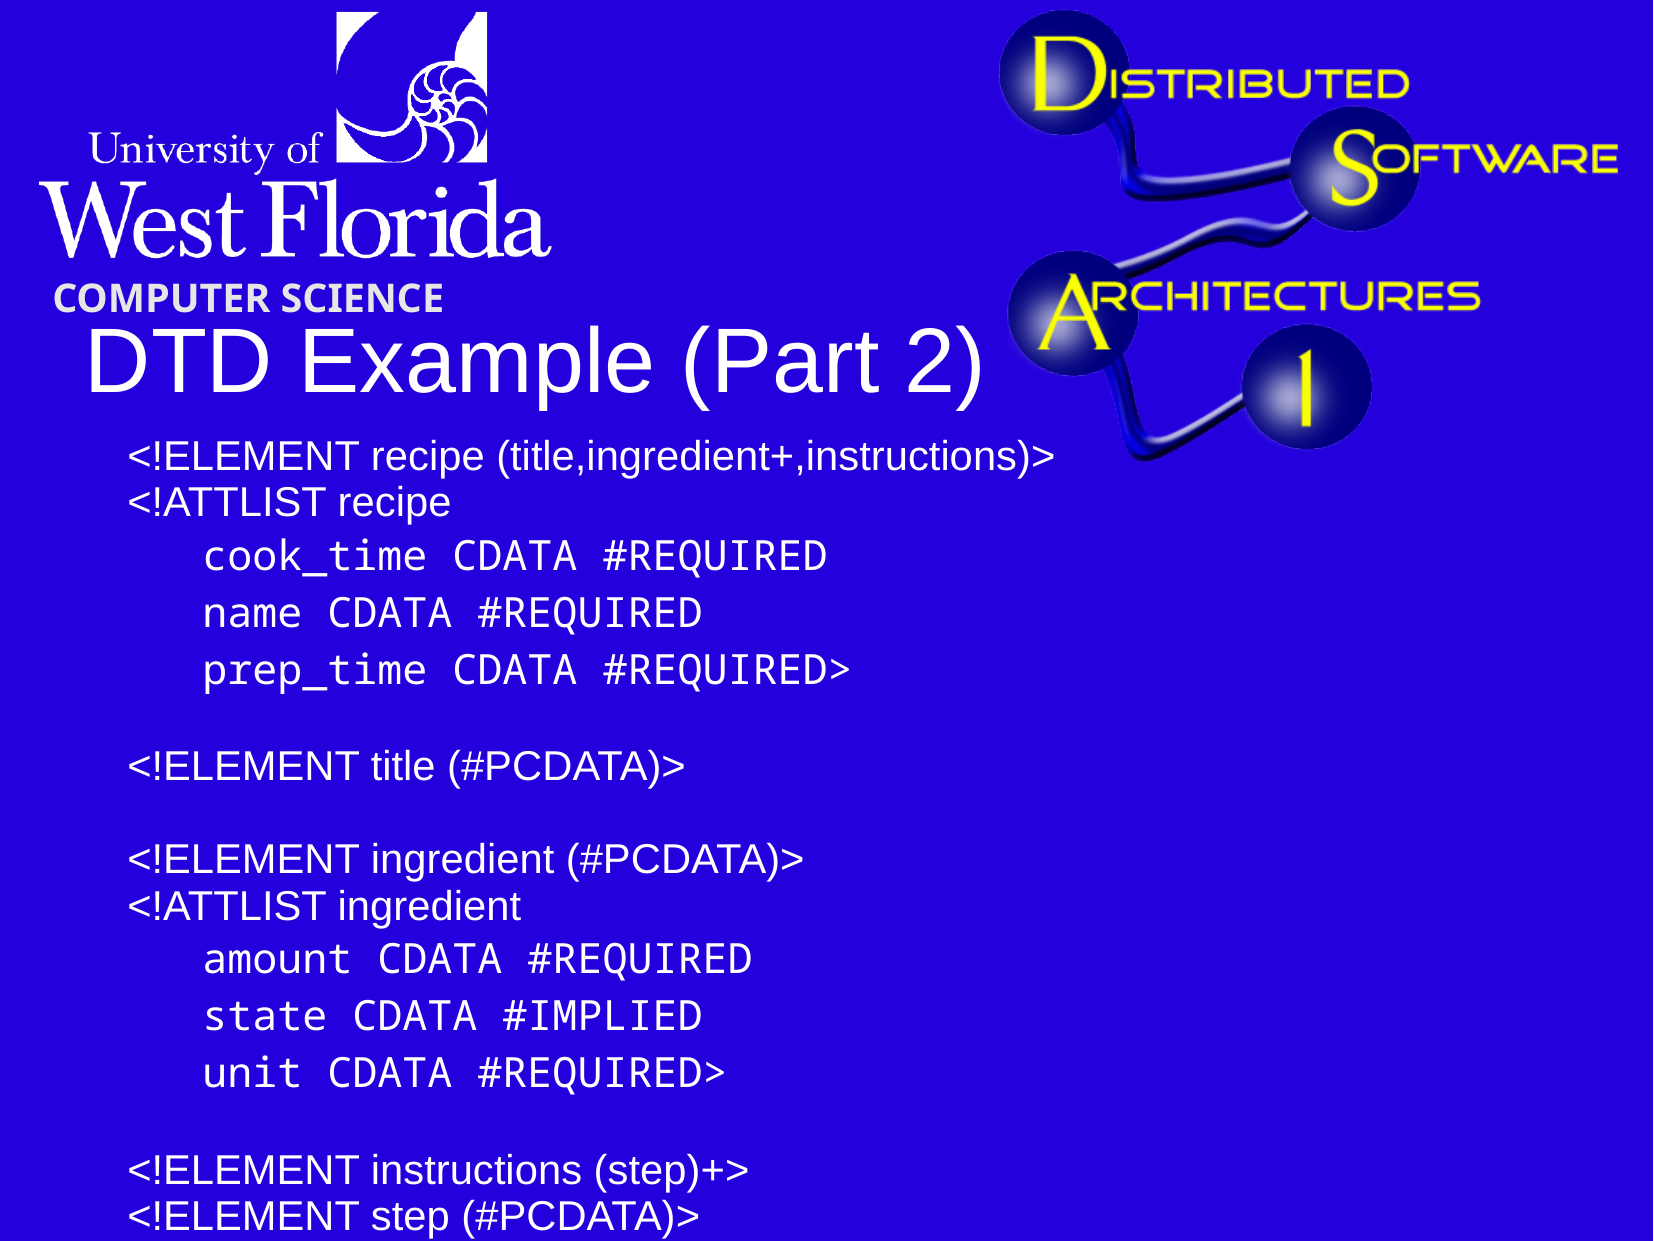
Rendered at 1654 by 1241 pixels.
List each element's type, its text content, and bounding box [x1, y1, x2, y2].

title DTD Example (Part 2) [37, 262, 1388, 451]
picture [37, 0, 559, 262]
text_box <!ELEMENT recipe (title,ingredient+,instructions)> <!ATTLIST recipe cook_time CDATA #REQUIRED name CDATA #REQUIRED prep_time CDATA #REQUIRED> <!ELEMENT title (#PCDATA)> <!ELEMENT ingredient (#PCDATA)> <!ATTLIST ingredient amount CDATA #REQUIRED state CDATA #IMPLIED unit CDATA #REQUIRED> <!ELEMENT instructions (step)+> <!ELEMENT step (#PCDATA)> [112, 425, 1201, 1196]
picture [910, 0, 1653, 506]
